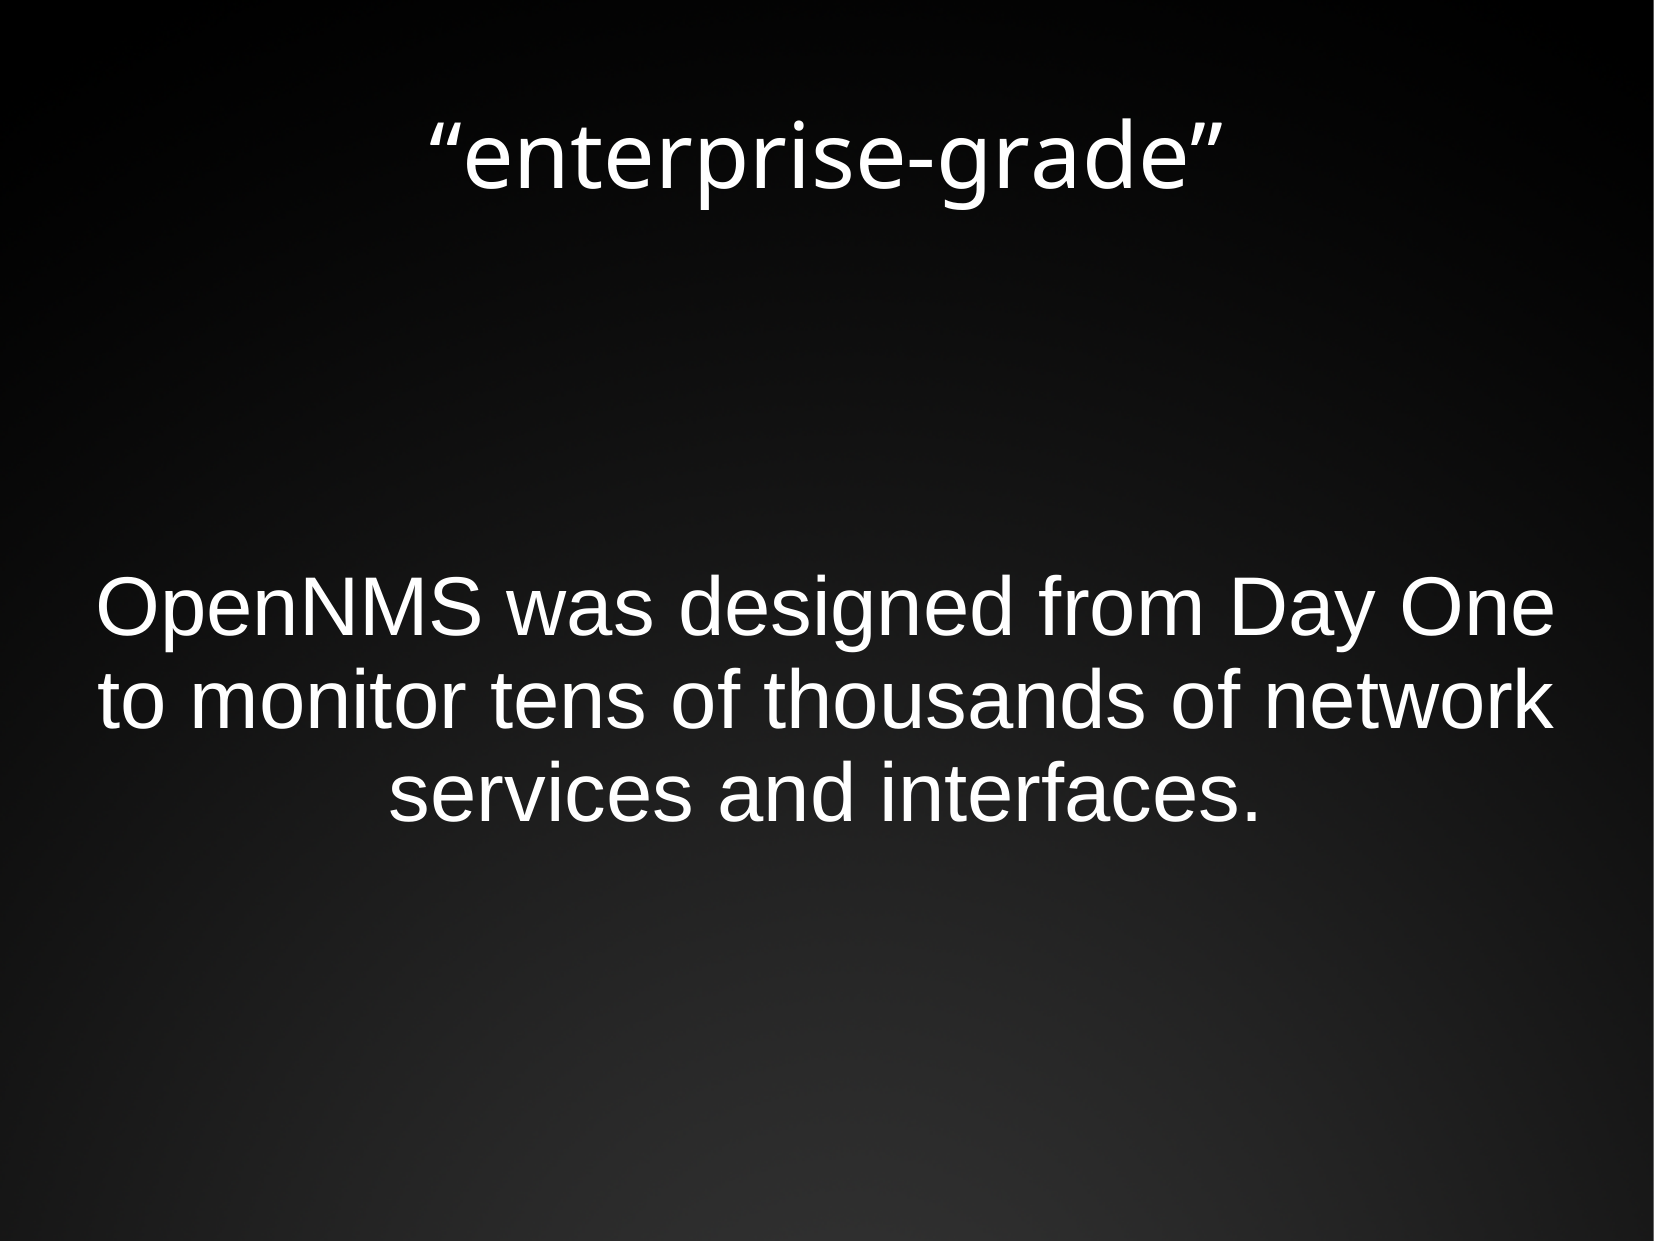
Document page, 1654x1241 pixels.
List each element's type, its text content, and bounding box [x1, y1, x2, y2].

picture [0, 0, 1654, 1241]
title “enterprise-grade” [82, 49, 1571, 257]
subtitle OpenNMS was designed from Day One to monitor tens of thousands of network services and interfaces. [82, 290, 1571, 1109]
